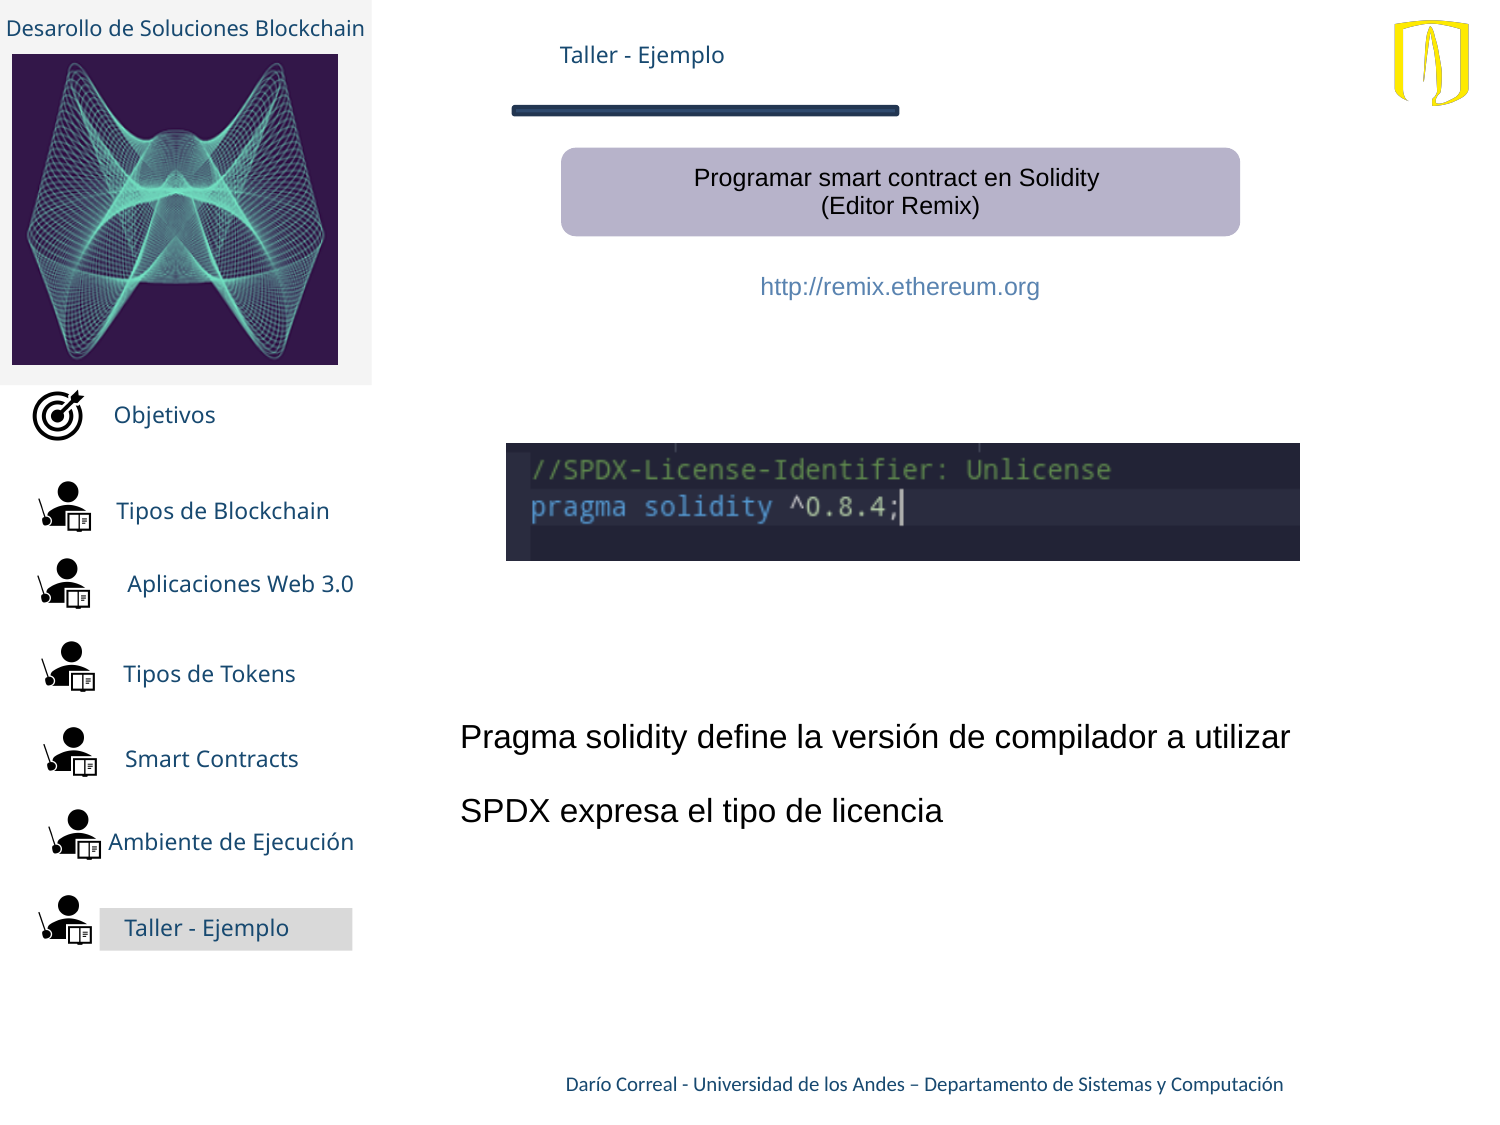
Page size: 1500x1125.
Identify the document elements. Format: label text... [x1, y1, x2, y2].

picture [37, 472, 99, 535]
picture [36, 549, 98, 612]
picture [1387, 19, 1476, 107]
picture [12, 54, 338, 365]
text_box [513, 107, 898, 115]
picture [40, 632, 103, 695]
text_box Taller - Ejemplo [544, 32, 740, 76]
picture [506, 443, 1300, 562]
text_box http://remix.ethereum.org [708, 265, 1093, 328]
picture [27, 384, 90, 446]
text_box Smart Contracts [110, 737, 314, 781]
text_box Pragma solidity define la versión de compilador a utilizar SPDX expresa el tipo de licencia [445, 710, 1388, 852]
text_box [99, 908, 353, 951]
picture [42, 718, 105, 780]
text_box Darío Correal - Universidad de los Andes – Departamento de Sistemas y Computación [551, 1062, 1300, 1103]
text_box Tipos de Tokens [108, 652, 312, 695]
text_box Aplicaciones Web 3.0 [112, 562, 370, 605]
text_box Ambiente de Ejecución [63, 820, 370, 863]
text_box Tipos de Blockchain [101, 489, 346, 532]
text_box Programar smart contract en Solidity (Editor Remix) [561, 147, 1241, 237]
text_box Objetivos [98, 393, 231, 437]
text_box Taller - Ejemplo [109, 905, 305, 949]
picture [37, 886, 100, 948]
picture [47, 800, 109, 863]
